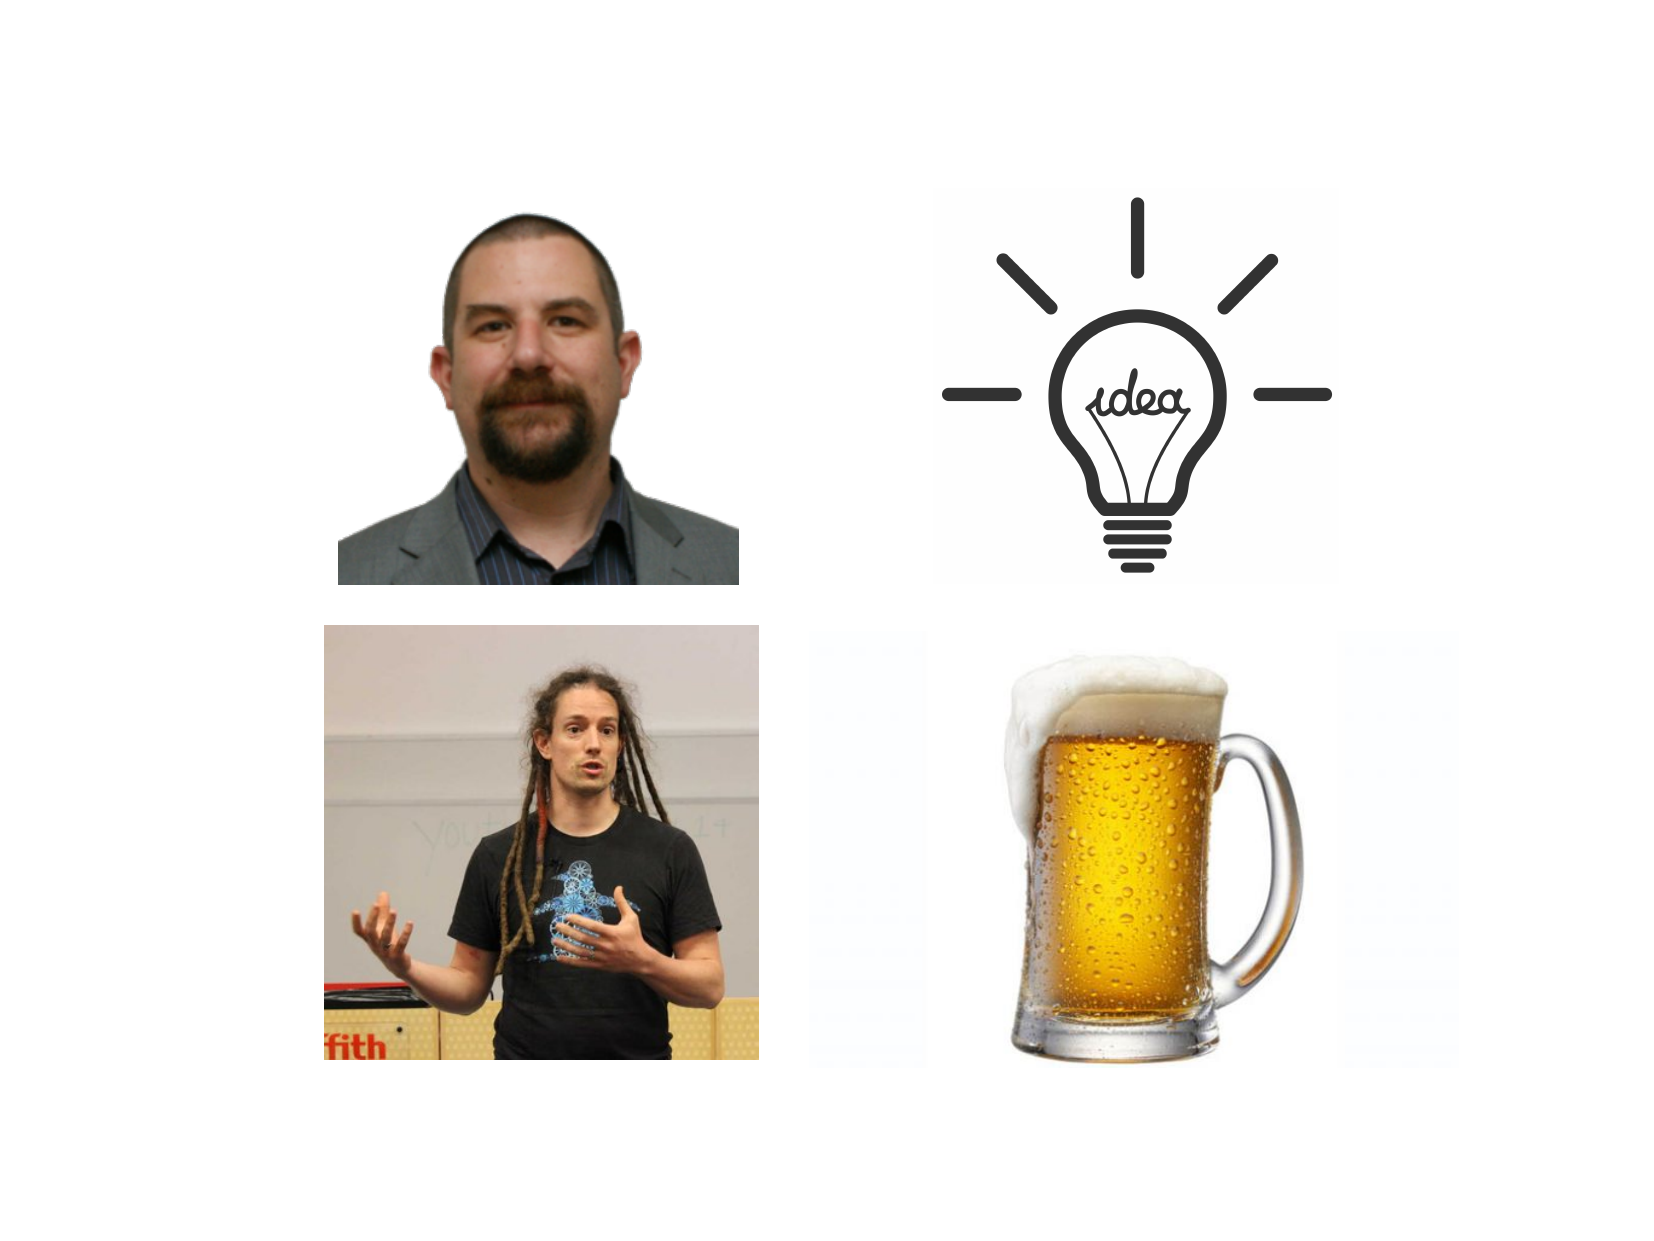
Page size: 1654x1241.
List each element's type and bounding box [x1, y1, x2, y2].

picture [338, 192, 739, 585]
picture [324, 625, 759, 1060]
picture [809, 631, 1459, 1068]
picture [933, 188, 1339, 584]
